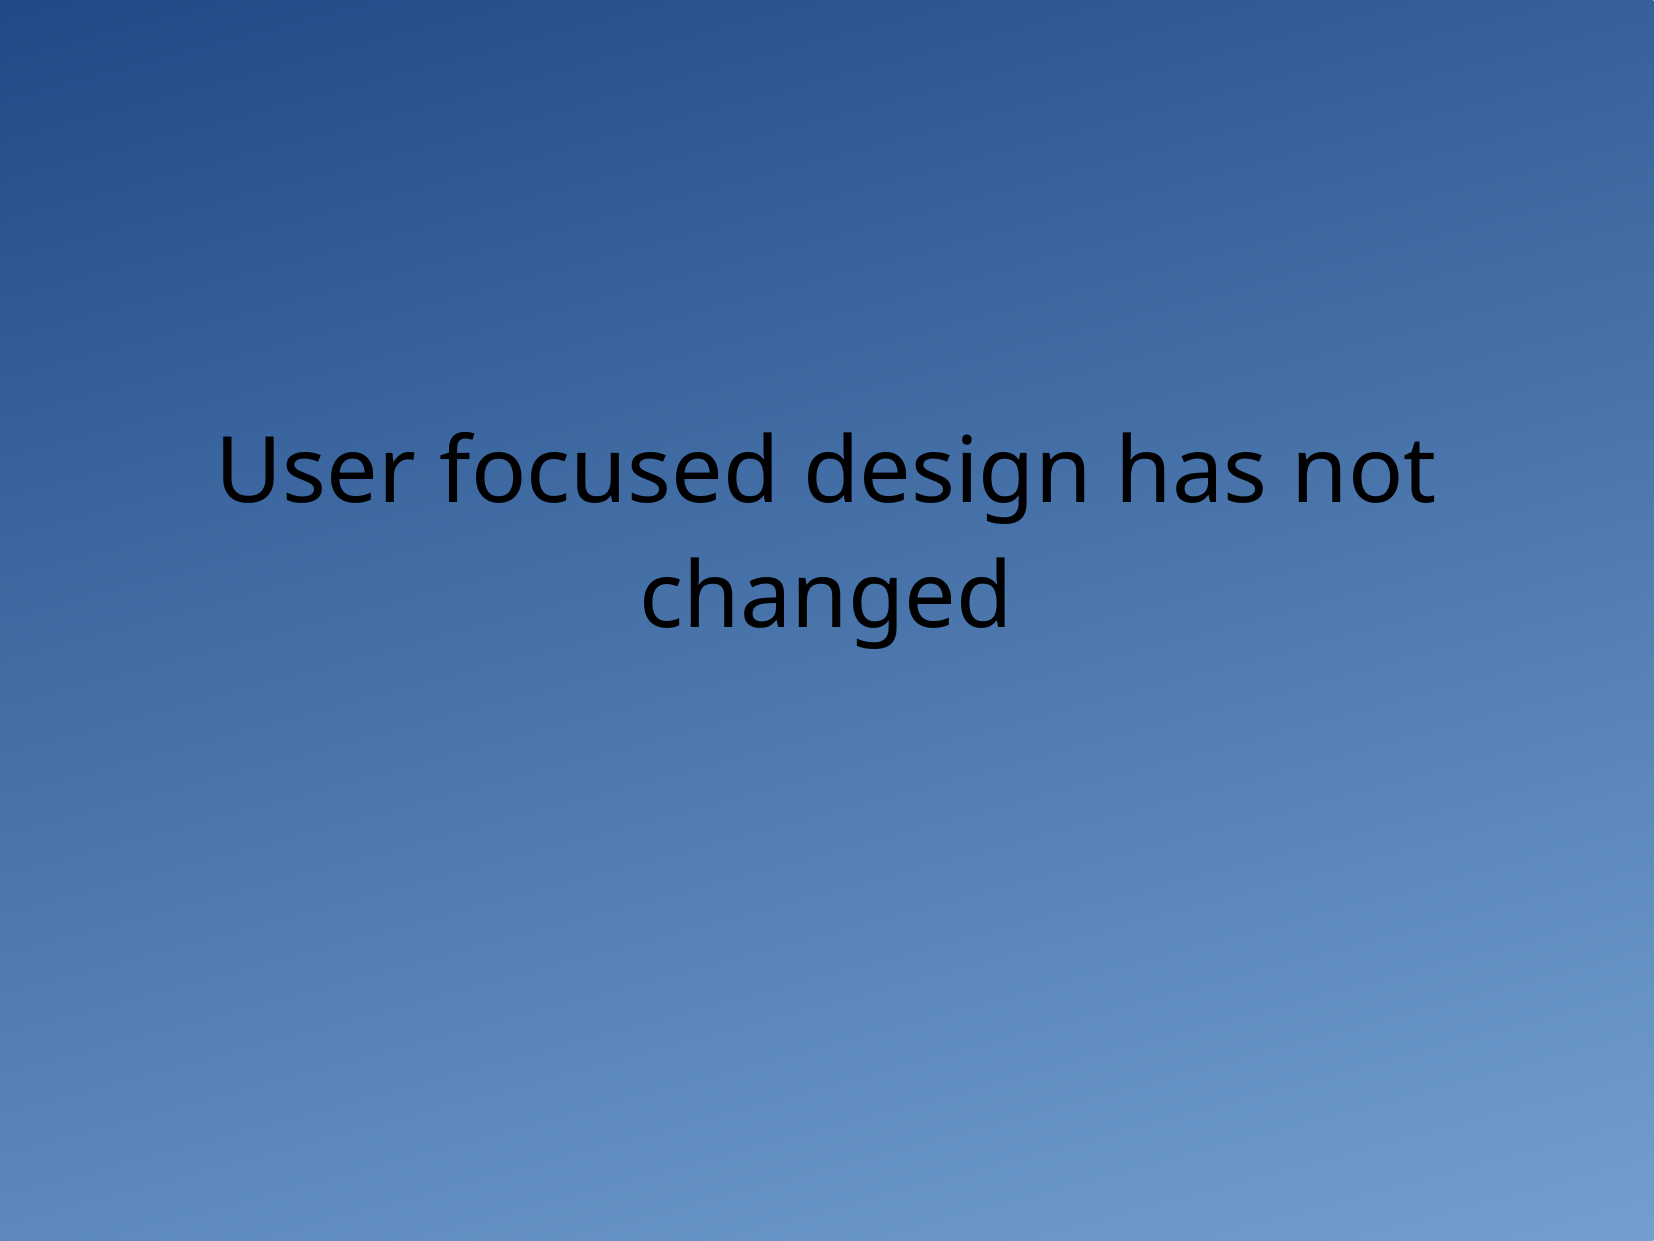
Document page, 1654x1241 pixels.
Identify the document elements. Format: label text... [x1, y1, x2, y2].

subtitle User focused design has not changed [82, 49, 1571, 1010]
